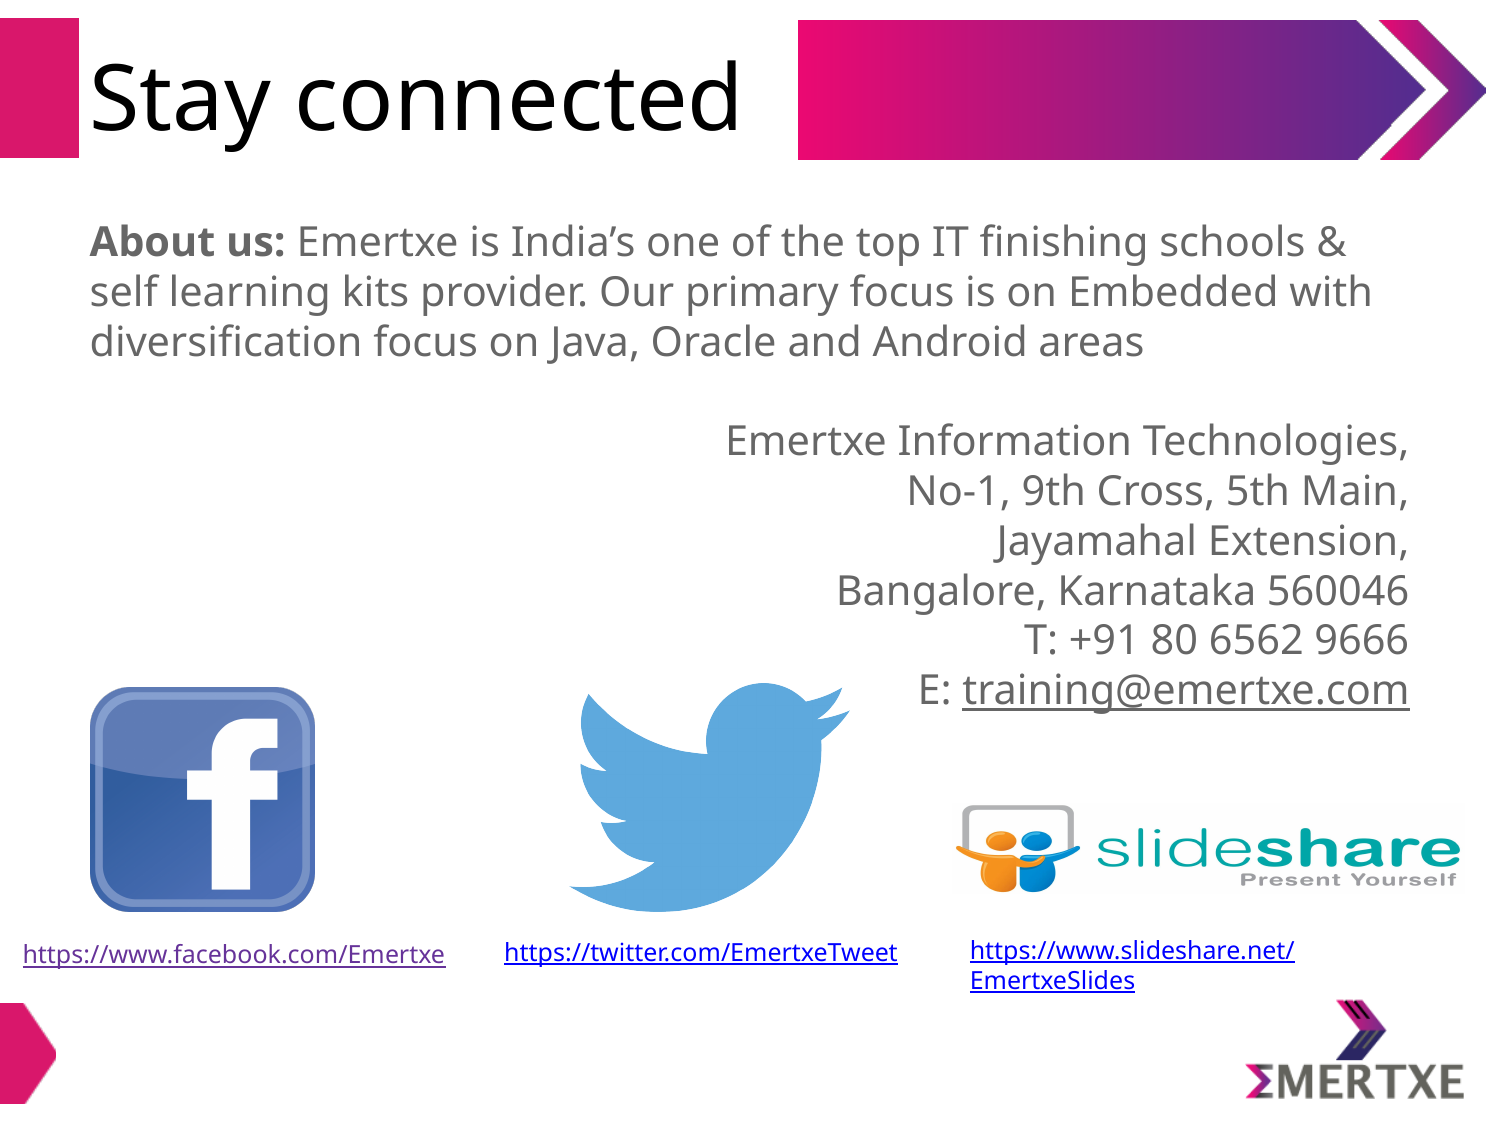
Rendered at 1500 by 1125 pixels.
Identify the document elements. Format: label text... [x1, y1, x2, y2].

picture [1245, 1002, 1465, 1099]
text_box Stay connected [74, 0, 1425, 188]
text_box About us: Emertxe is India’s one of the top IT finishing schools & self learning kits provider. Our primary focus is on Embedded with diversification focus on Java, Oracle and Android areas Emertxe Information Technologies, No-1, 9th Cross, 5th Main, Jayamahal Extension, Bangalore, Karnataka 560046 T: +91 80 6562 9666 E: training@emertxe.com [74, 207, 1425, 656]
text_box https://www.facebook.com/Emertxe [7, 931, 468, 976]
picture [1425, 20, 1486, 160]
picture [90, 687, 315, 912]
text_box https://twitter.com/EmertxeTweet [489, 928, 933, 974]
picture [569, 683, 850, 912]
text_box https://www.slideshare.net/EmertxeSlides [954, 926, 1472, 1002]
picture [952, 803, 1465, 894]
